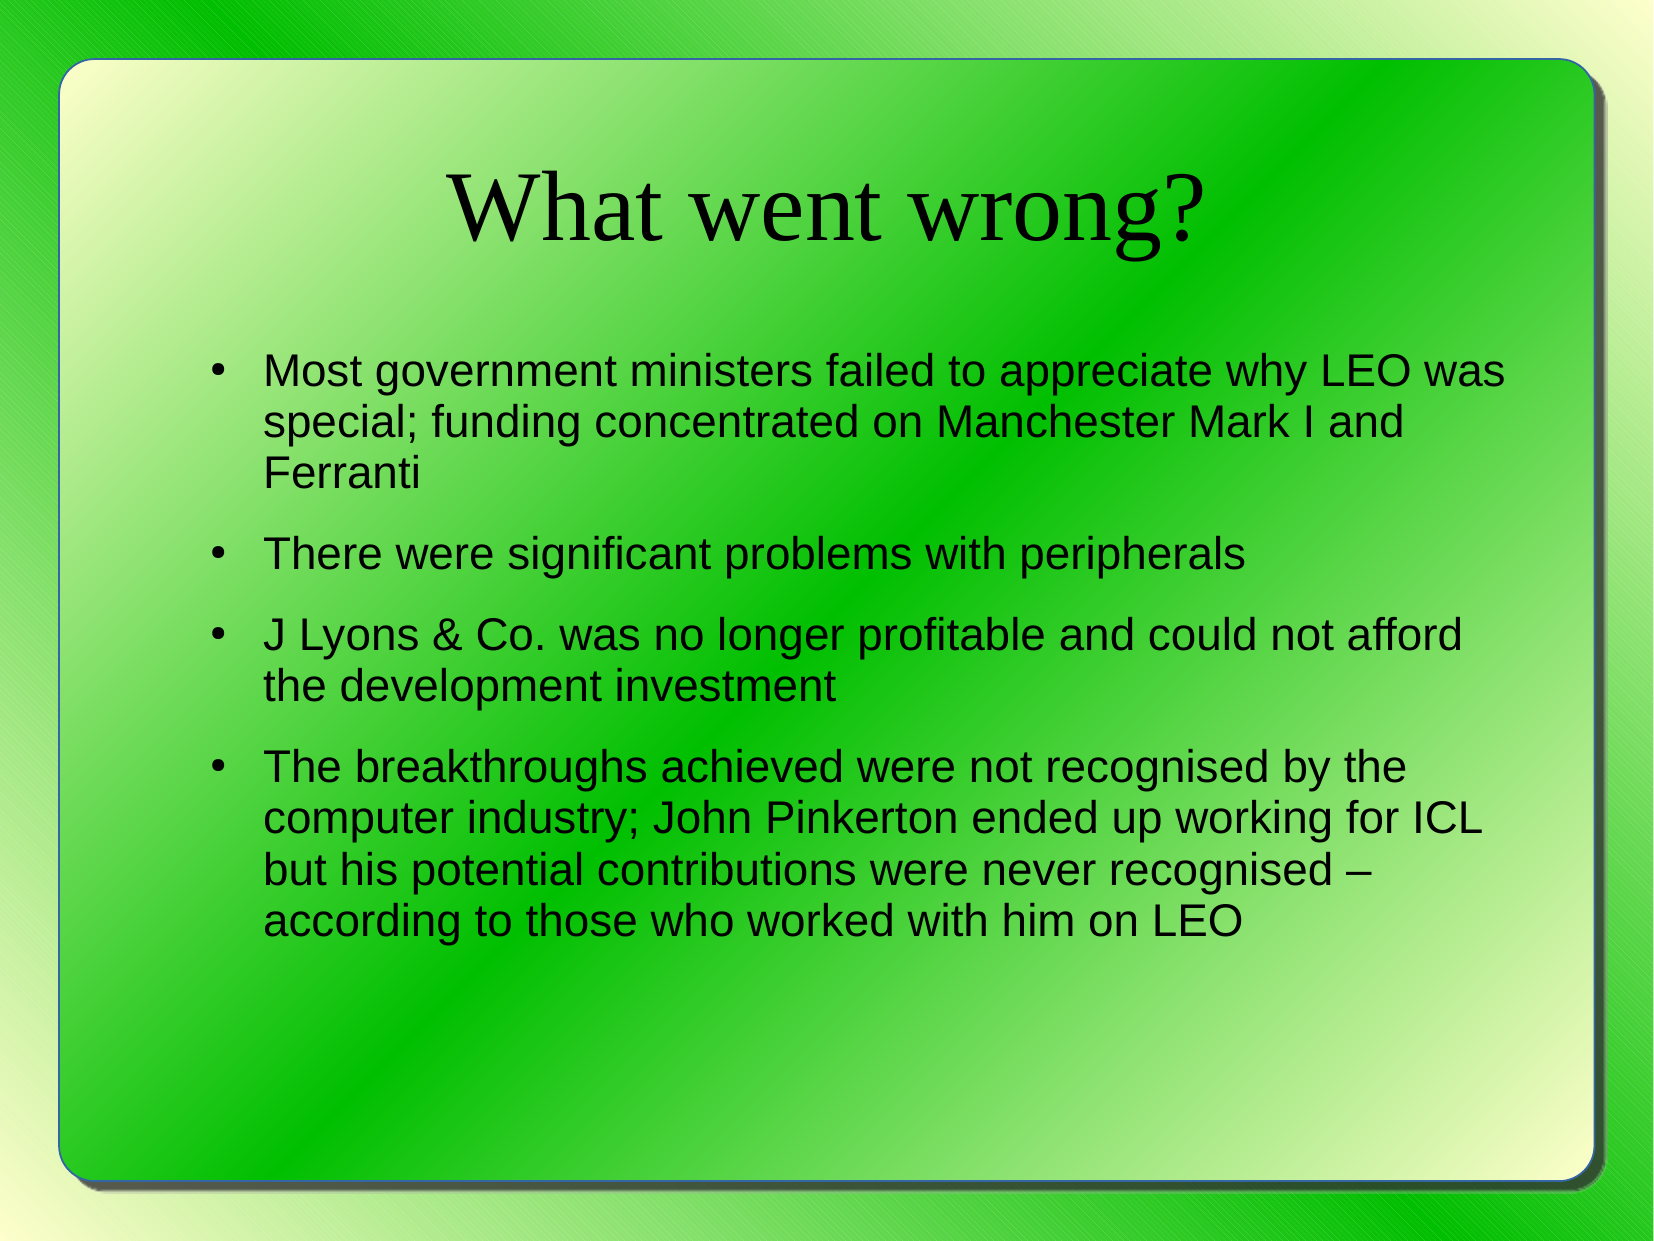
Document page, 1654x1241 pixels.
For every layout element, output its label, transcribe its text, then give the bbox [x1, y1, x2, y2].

title What went wrong? [121, 102, 1534, 310]
list Most government ministers failed to appreciate why LEO was special; funding concentrated on Manchester Mark I and Ferranti There were significant problems with peripherals J Lyons & Co. was no longer profitable and could not afford the development investment The breakthroughs achieved were not recognised by the computer industry; John Pinkerton ended up working for ICL but his potential contributions were never recognised – according to those who worked with him on LEO [121, 344, 1534, 1127]
